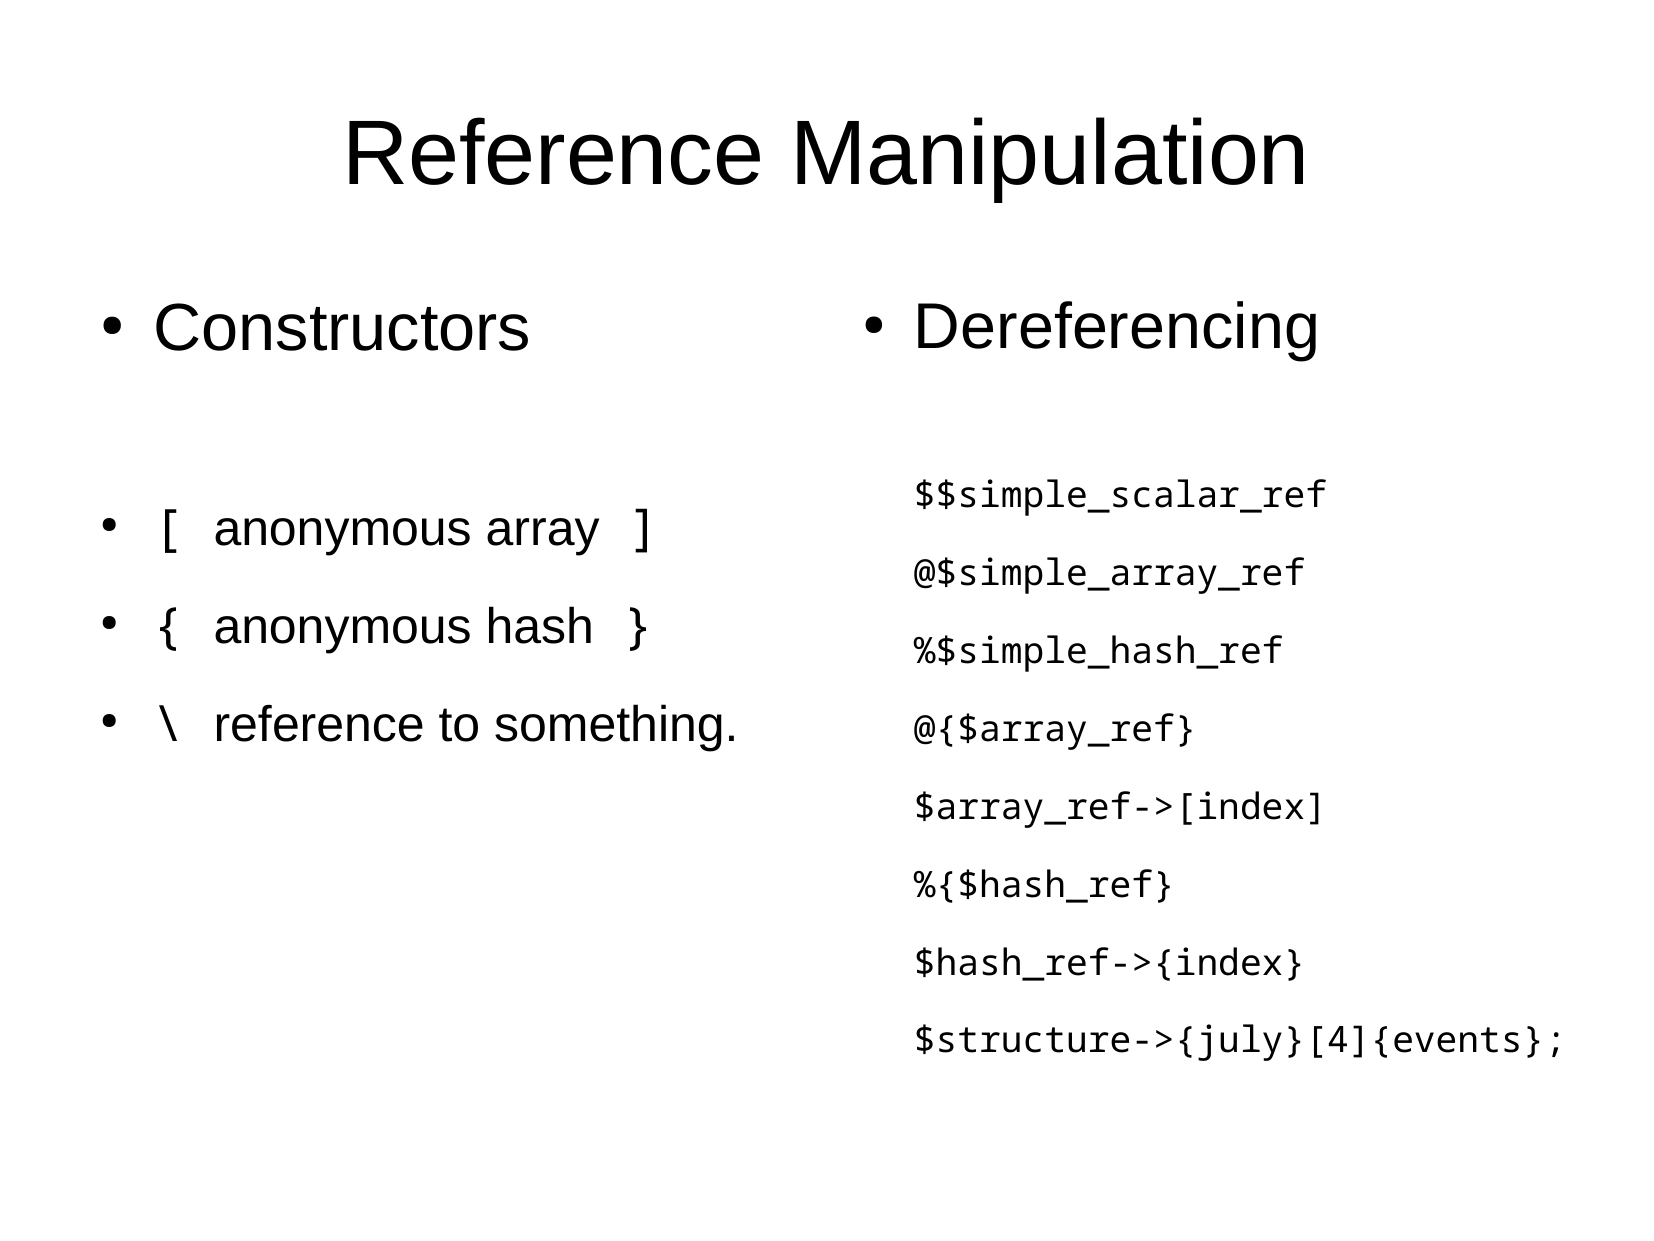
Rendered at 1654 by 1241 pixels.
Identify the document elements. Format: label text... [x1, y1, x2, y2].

list Dereferencing $$simple_scalar_ref @$simple_array_ref %$simple_hash_ref @{$array_ref} $array_ref->[index] %{$hash_ref} $hash_ref->{index} $structure->{july}[4]{events}; [845, 290, 1572, 1096]
title Reference Manipulation [82, 49, 1571, 257]
list Constructors [ anonymous array ] { anonymous hash } \ reference to something. [82, 290, 809, 1010]
